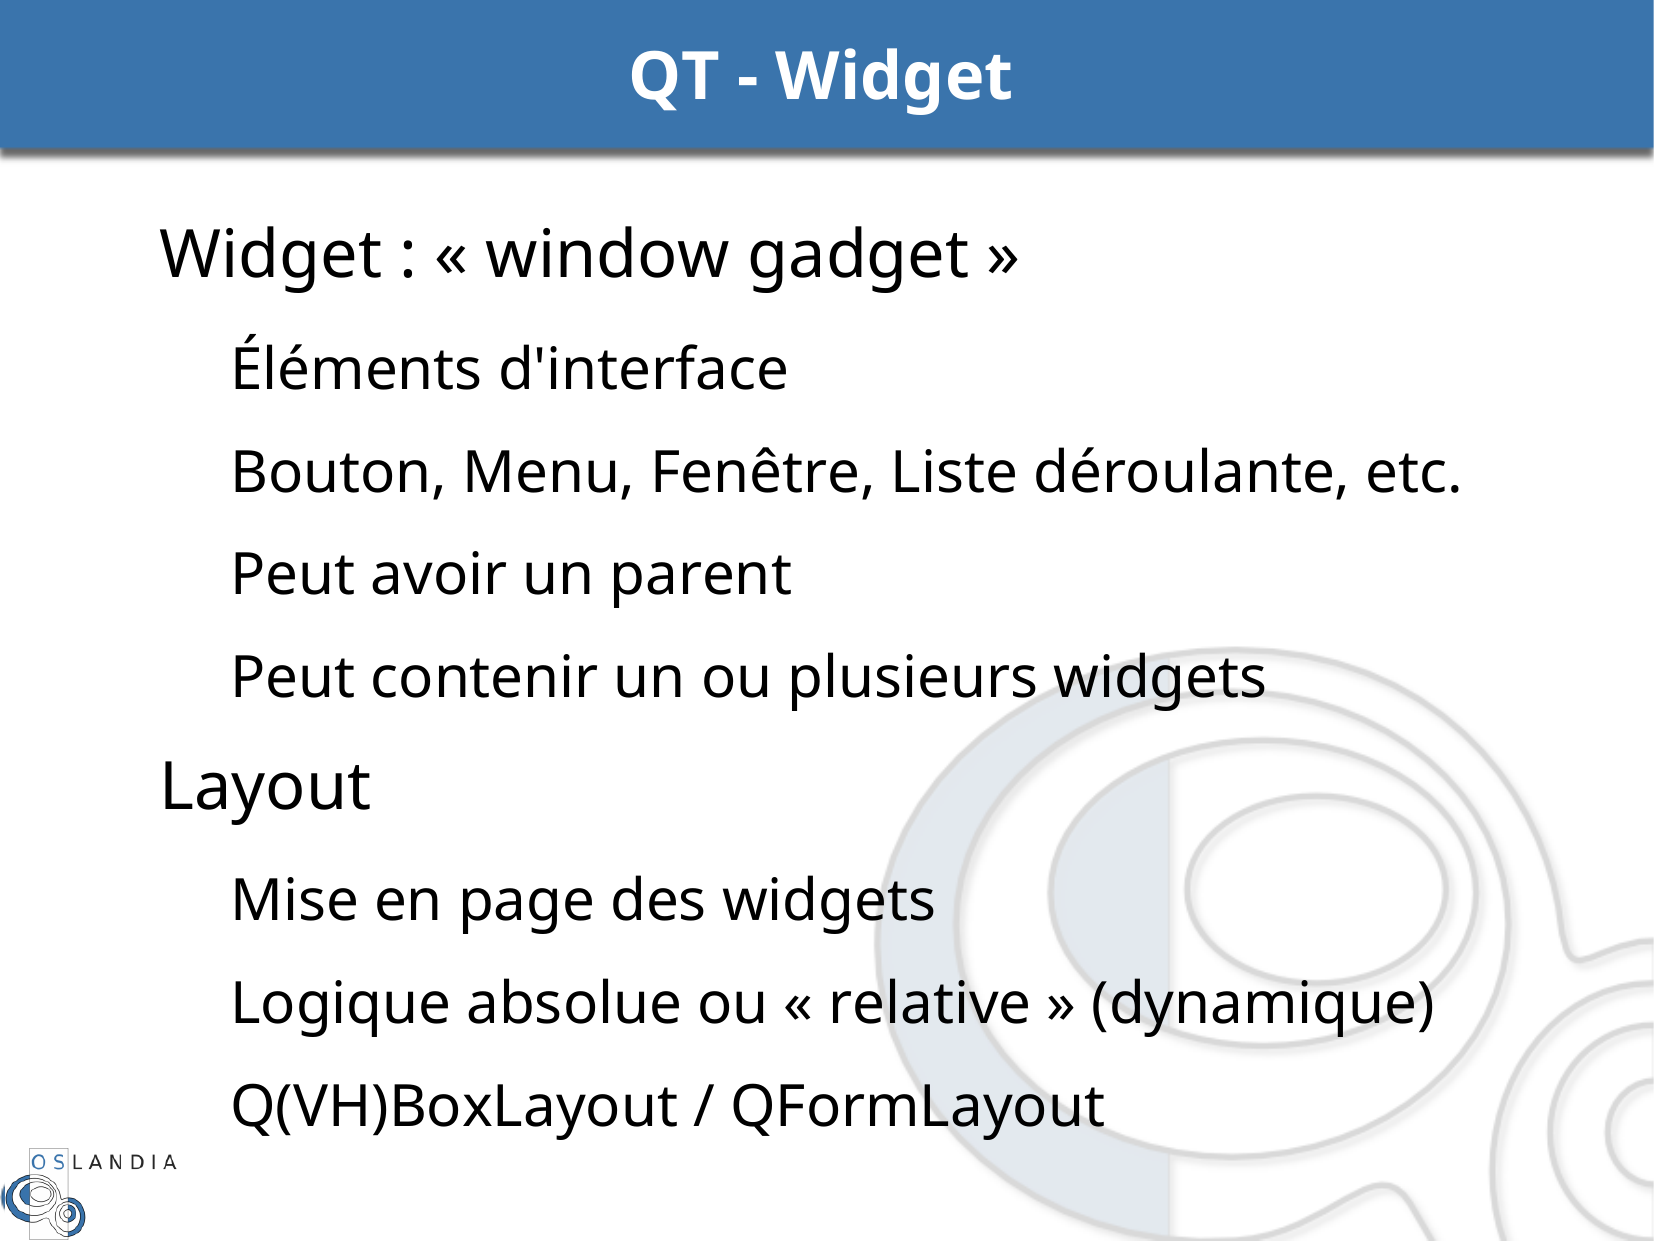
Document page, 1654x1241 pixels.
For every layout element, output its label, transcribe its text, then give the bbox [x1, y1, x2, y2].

picture [0, 0, 1654, 1241]
title QT - Widget [76, 0, 1565, 148]
list Widget : « window gadget » Éléments d'interface Bouton, Menu, Fenêtre, Liste déroulante, etc. Peut avoir un parent Peut contenir un ou plusieurs widgets Layout Mise en page des widgets Logique absolue ou « relative » (dynamique) Q(VH)BoxLayout / QFormLayout [88, 206, 1577, 1093]
